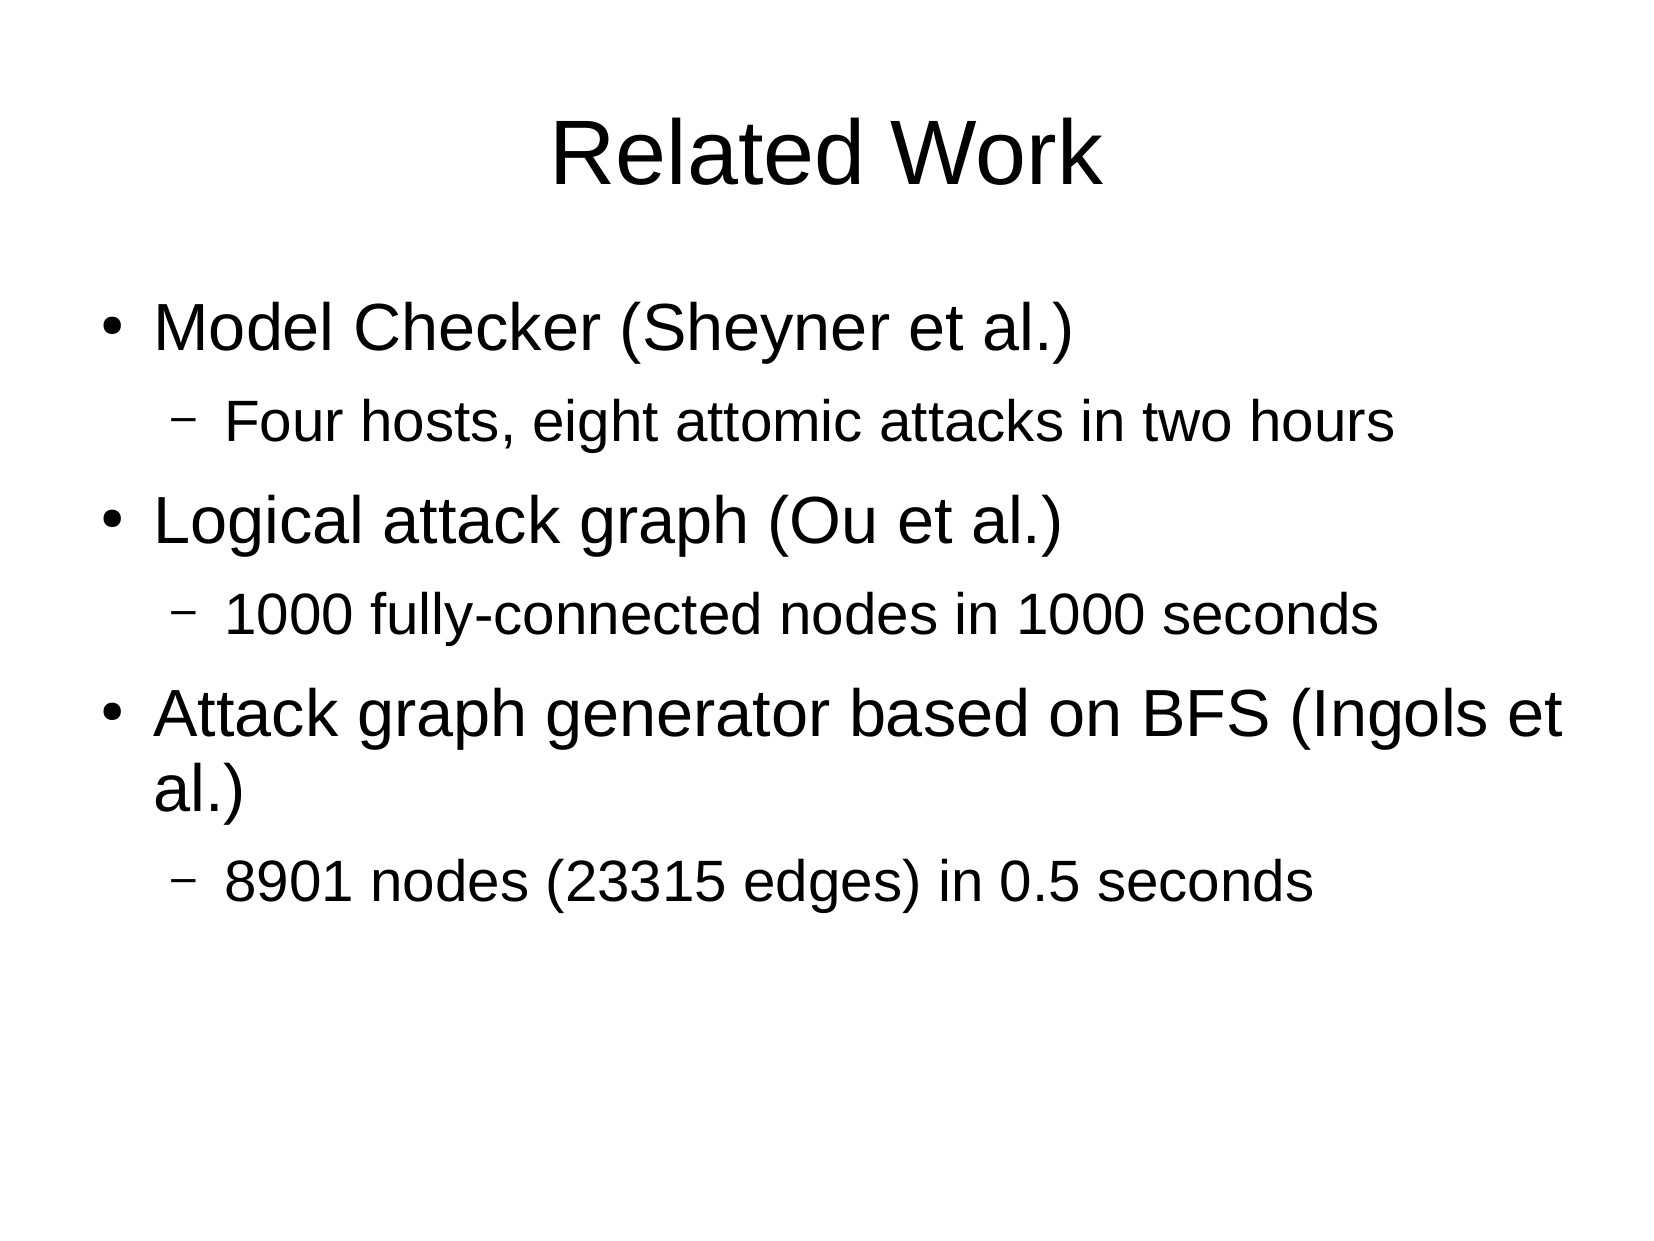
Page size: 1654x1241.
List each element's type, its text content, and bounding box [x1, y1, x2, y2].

list Model Checker (Sheyner et al.) Four hosts, eight attomic attacks in two hours Logical attack graph (Ou et al.) 1000 fully-connected nodes in 1000 seconds Attack graph generator based on BFS (Ingols et al.) 8901 nodes (23315 edges) in 0.5 seconds [82, 290, 1571, 1010]
title Related Work [82, 49, 1571, 257]
